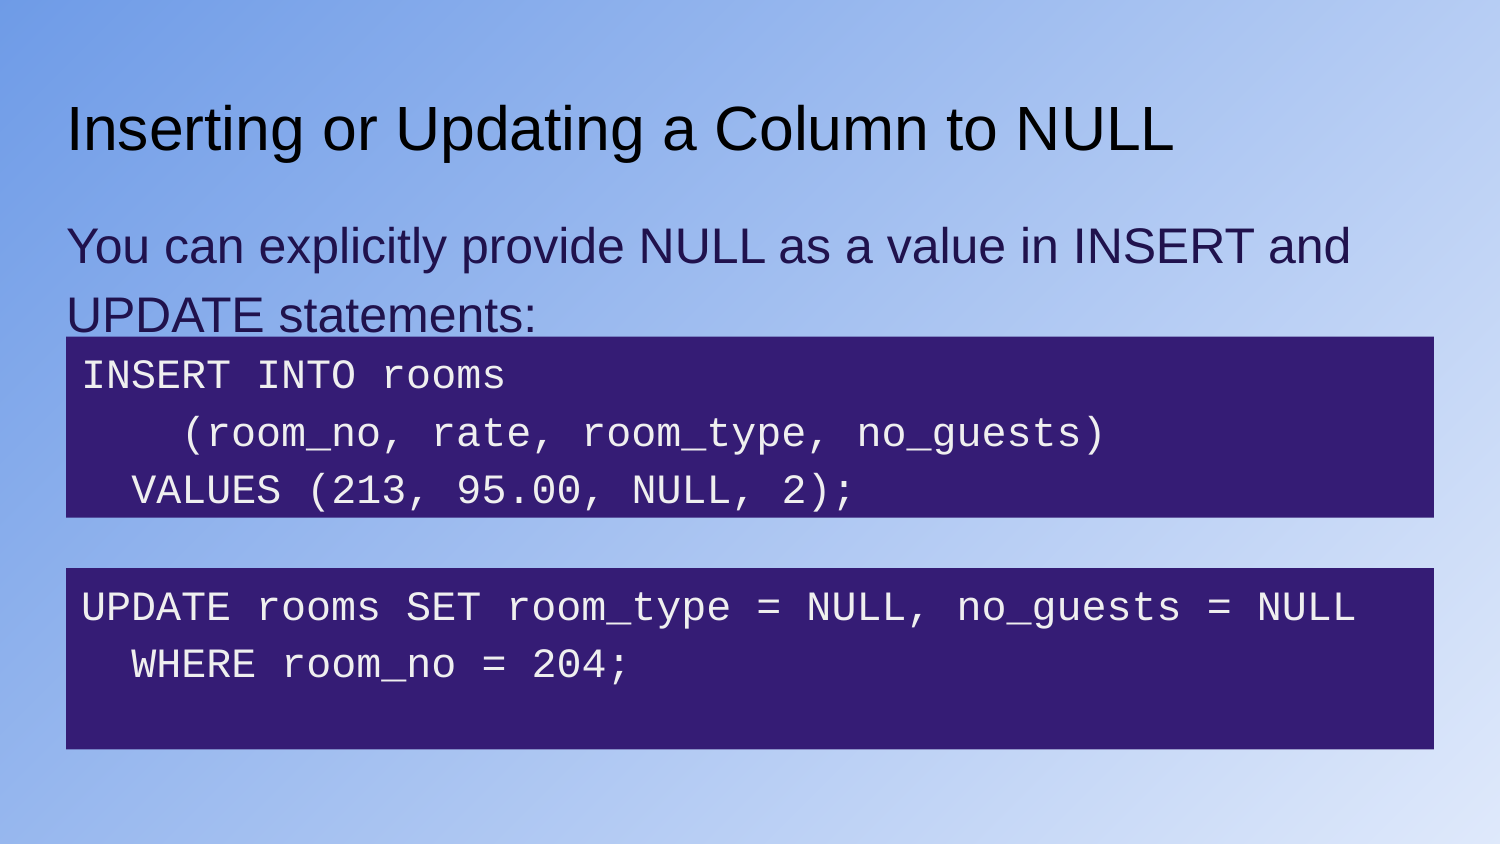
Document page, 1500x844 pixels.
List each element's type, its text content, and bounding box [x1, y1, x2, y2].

text_box UPDATE rooms SET room_type = NULL, no_guests = NULL WHERE room_no = 204; [66, 568, 1434, 750]
list You can explicitly provide NULL as a value in INSERT and UPDATE statements: [51, 189, 1449, 750]
text_box INSERT INTO rooms (room_no, rate, room_type, no_guests) VALUES (213, 95.00, NULL, 2); [66, 336, 1434, 518]
title Inserting or Updating a Column to NULL [51, 72, 1449, 167]
